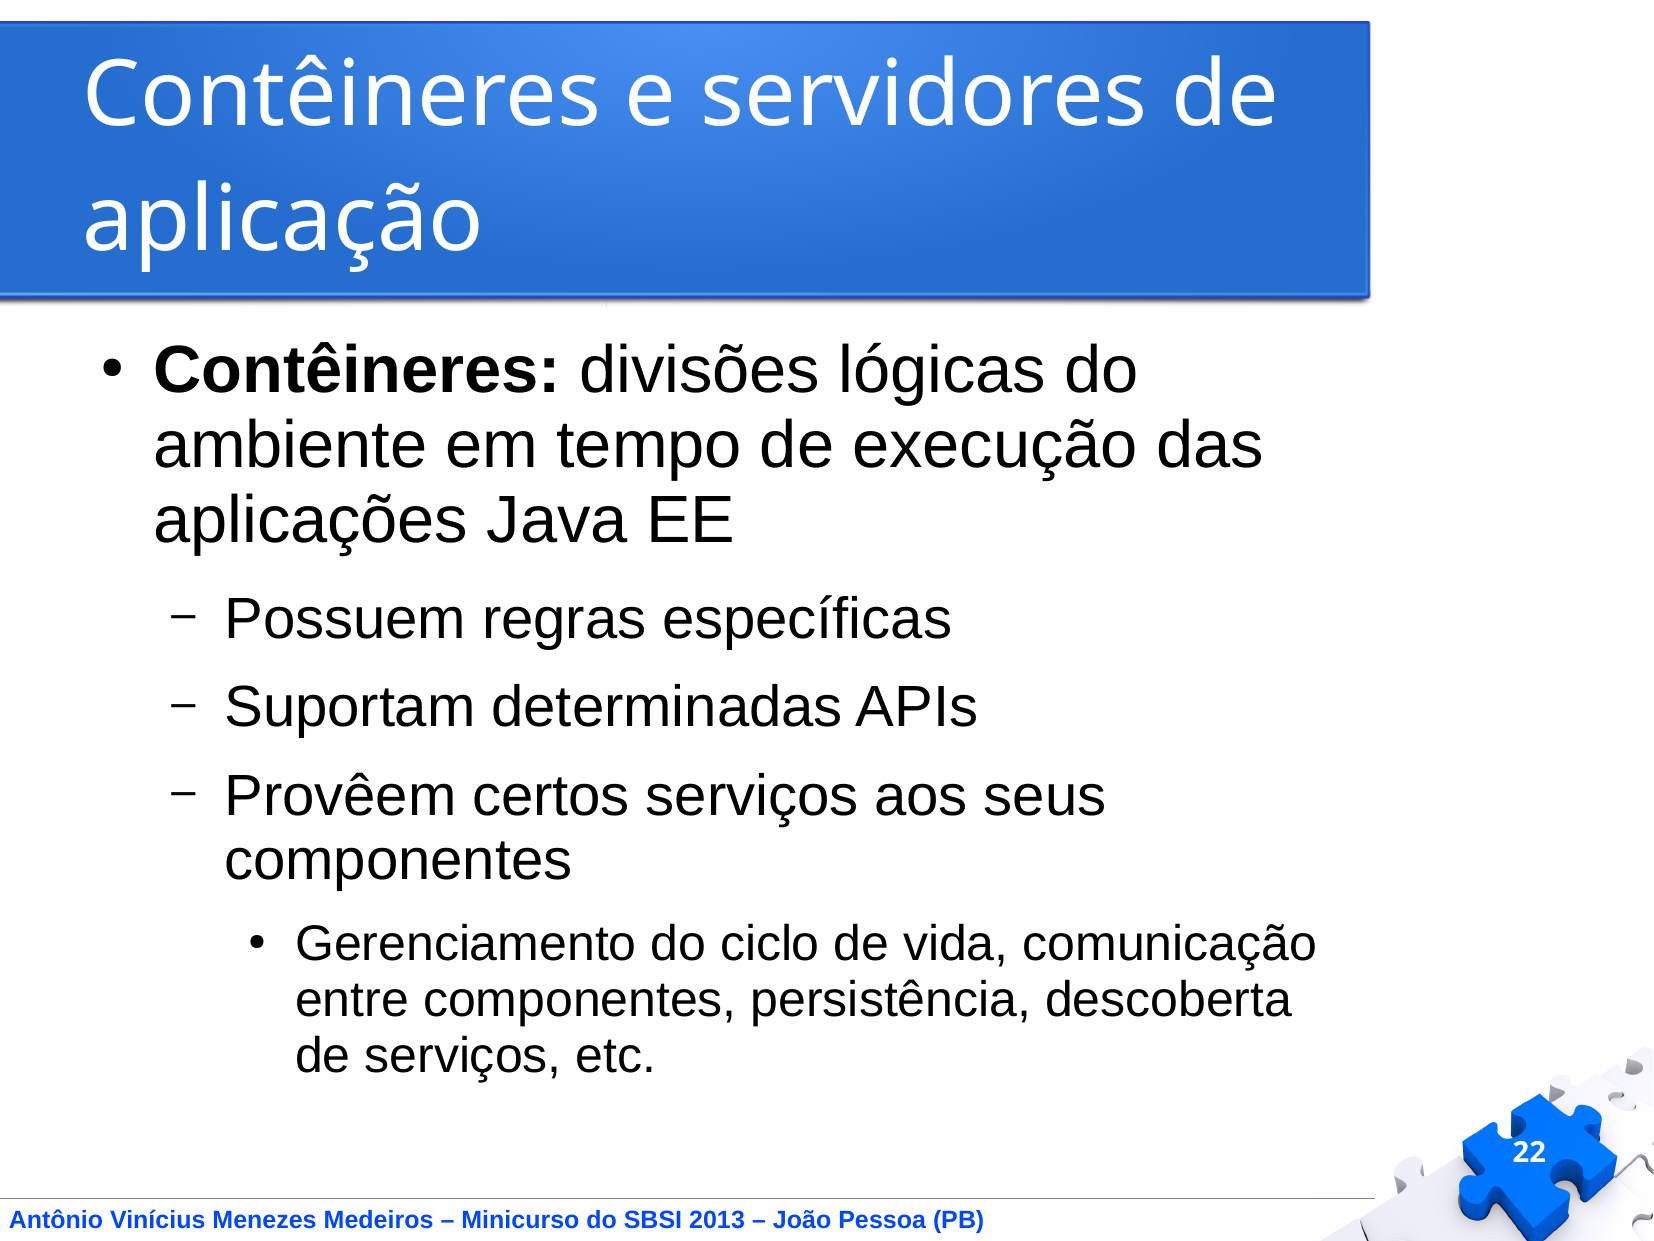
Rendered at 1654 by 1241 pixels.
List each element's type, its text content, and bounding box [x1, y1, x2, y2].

picture [0, 21, 1375, 307]
list Contêineres: divisões lógicas do ambiente em tempo de execução das aplicações Java EE Possuem regras específicas Suportam determinadas APIs Provêem certos serviços aos seus componentes Gerenciamento do ciclo de vida, comunicação entre componentes, persistência, descoberta de serviços, etc. [82, 332, 1356, 1111]
picture [1311, 983, 1654, 1241]
title Contêineres e servidores de aplicação [82, 49, 1323, 257]
